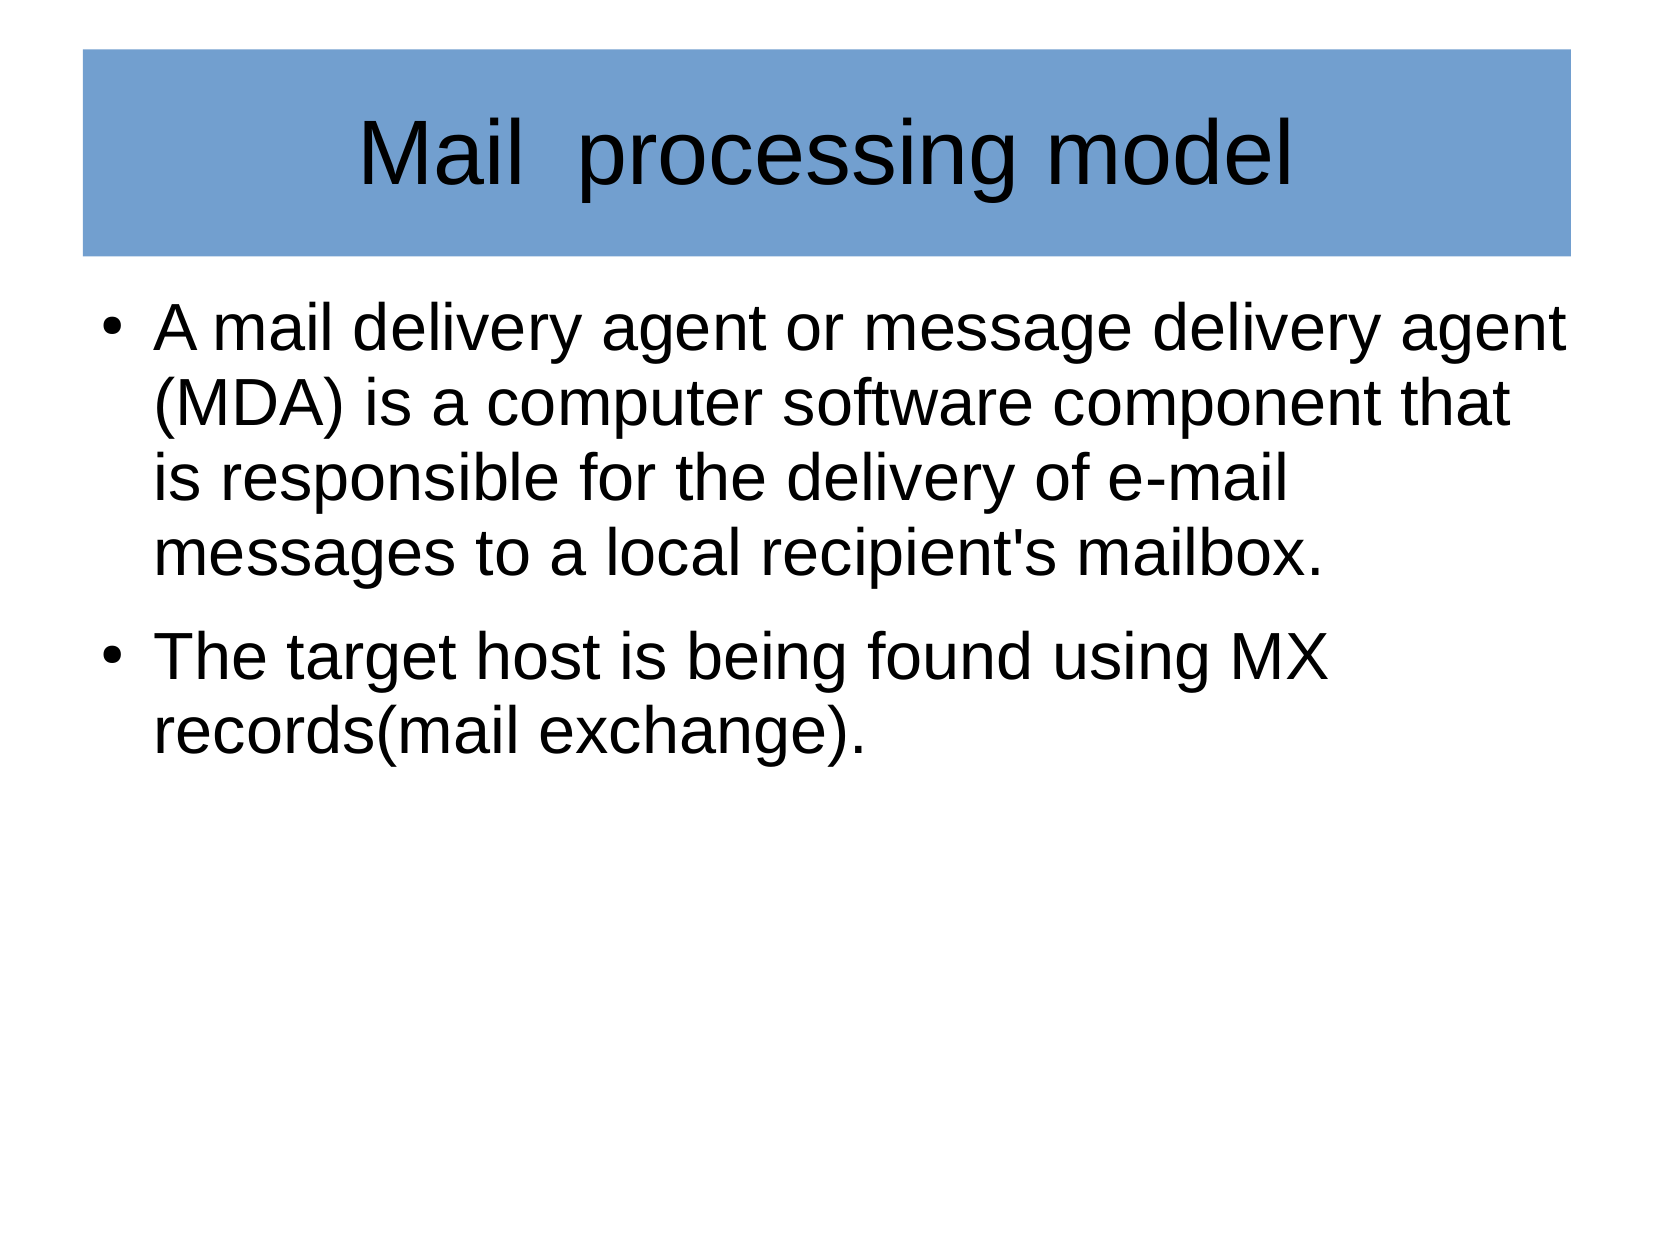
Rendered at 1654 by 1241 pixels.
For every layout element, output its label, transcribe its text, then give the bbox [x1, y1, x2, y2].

list A mail delivery agent or message delivery agent (MDA) is a computer software component that is responsible for the delivery of e-mail messages to a local recipient's mailbox. The target host is being found using MX records(mail exchange). [82, 290, 1571, 1010]
title Mail processing model [82, 49, 1571, 257]
